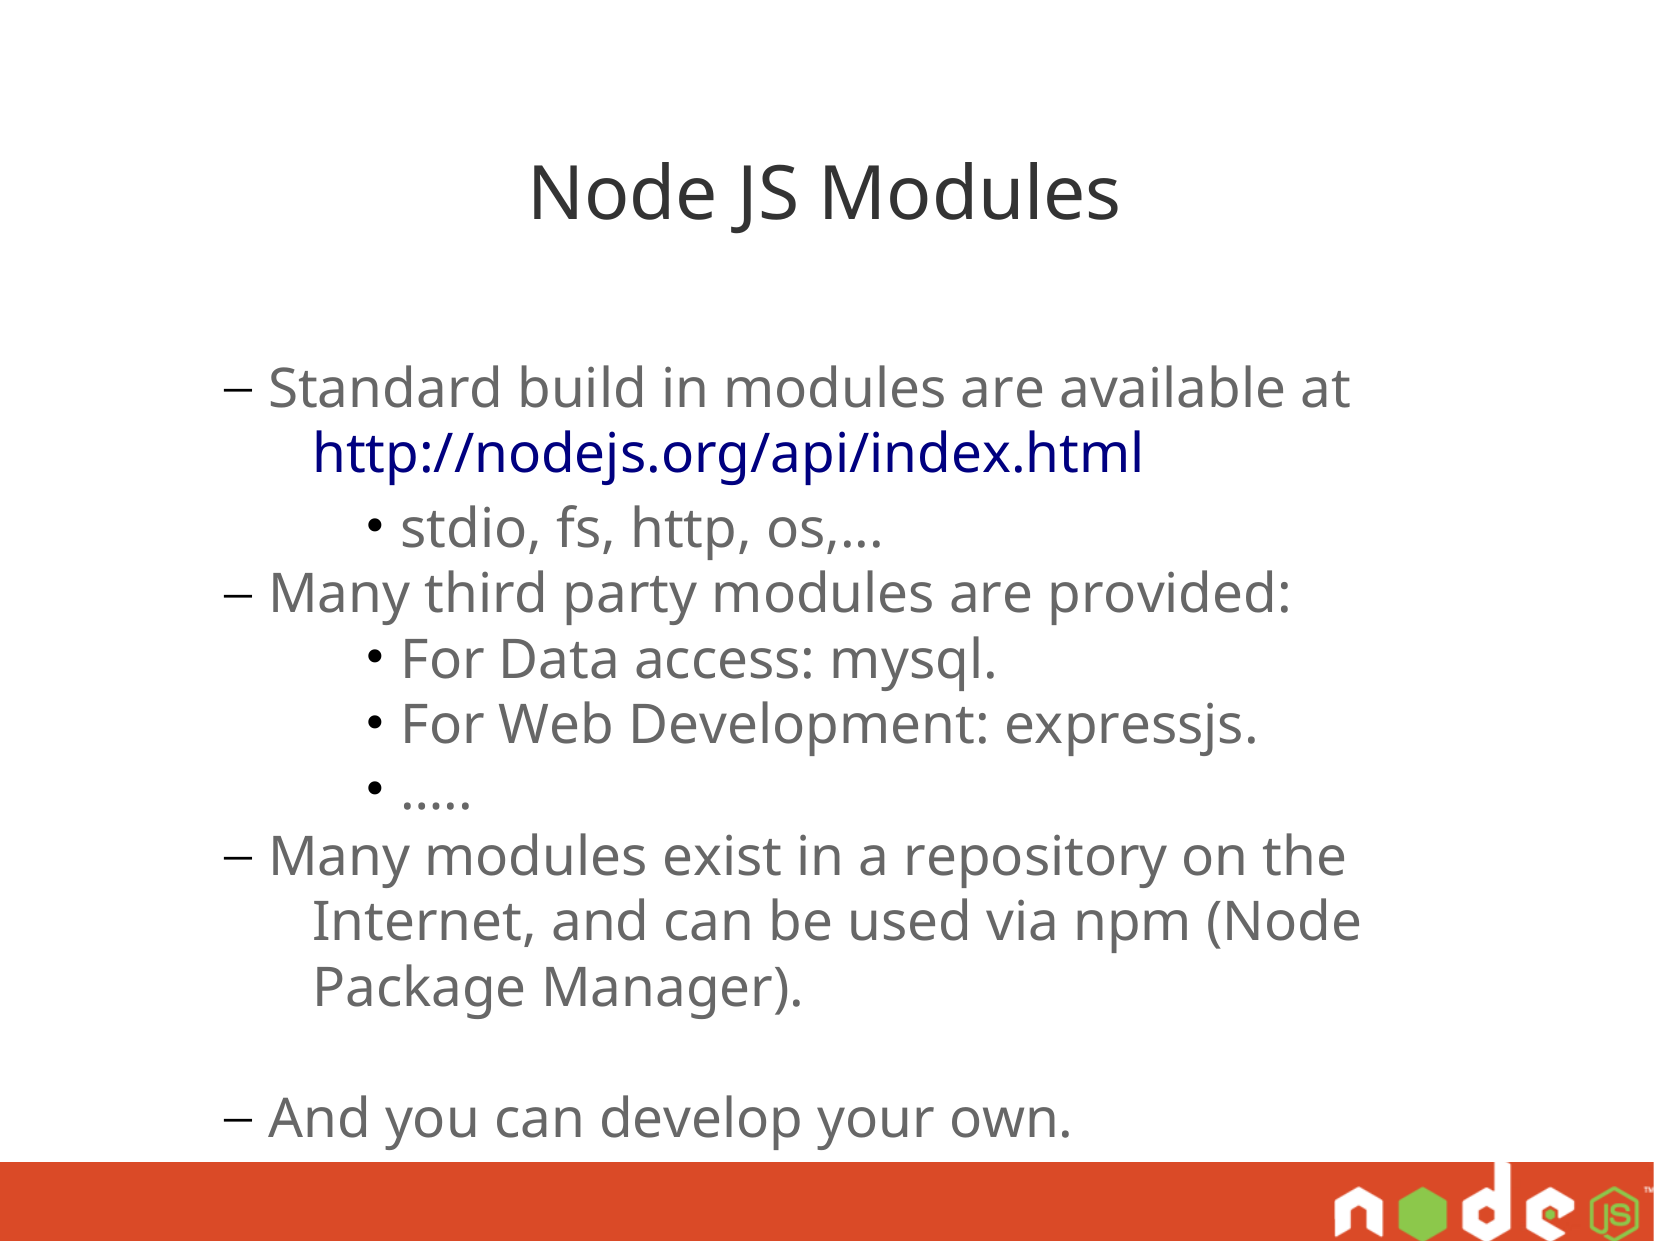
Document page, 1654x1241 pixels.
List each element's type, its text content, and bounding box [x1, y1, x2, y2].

picture [0, 1156, 1654, 1241]
list Standard build in modules are available athttp://nodejs.org/api/index.html stdio, fs, http, os,... Many third party modules are provided: For Data access: mysql. For Web Development: expressjs. ….. Many modules exist in a repository on the Internet, and can be used via npm (Node Package Manager). And you can develop your own. [75, 343, 1587, 1163]
title Node JS Modules [112, 52, 1538, 338]
